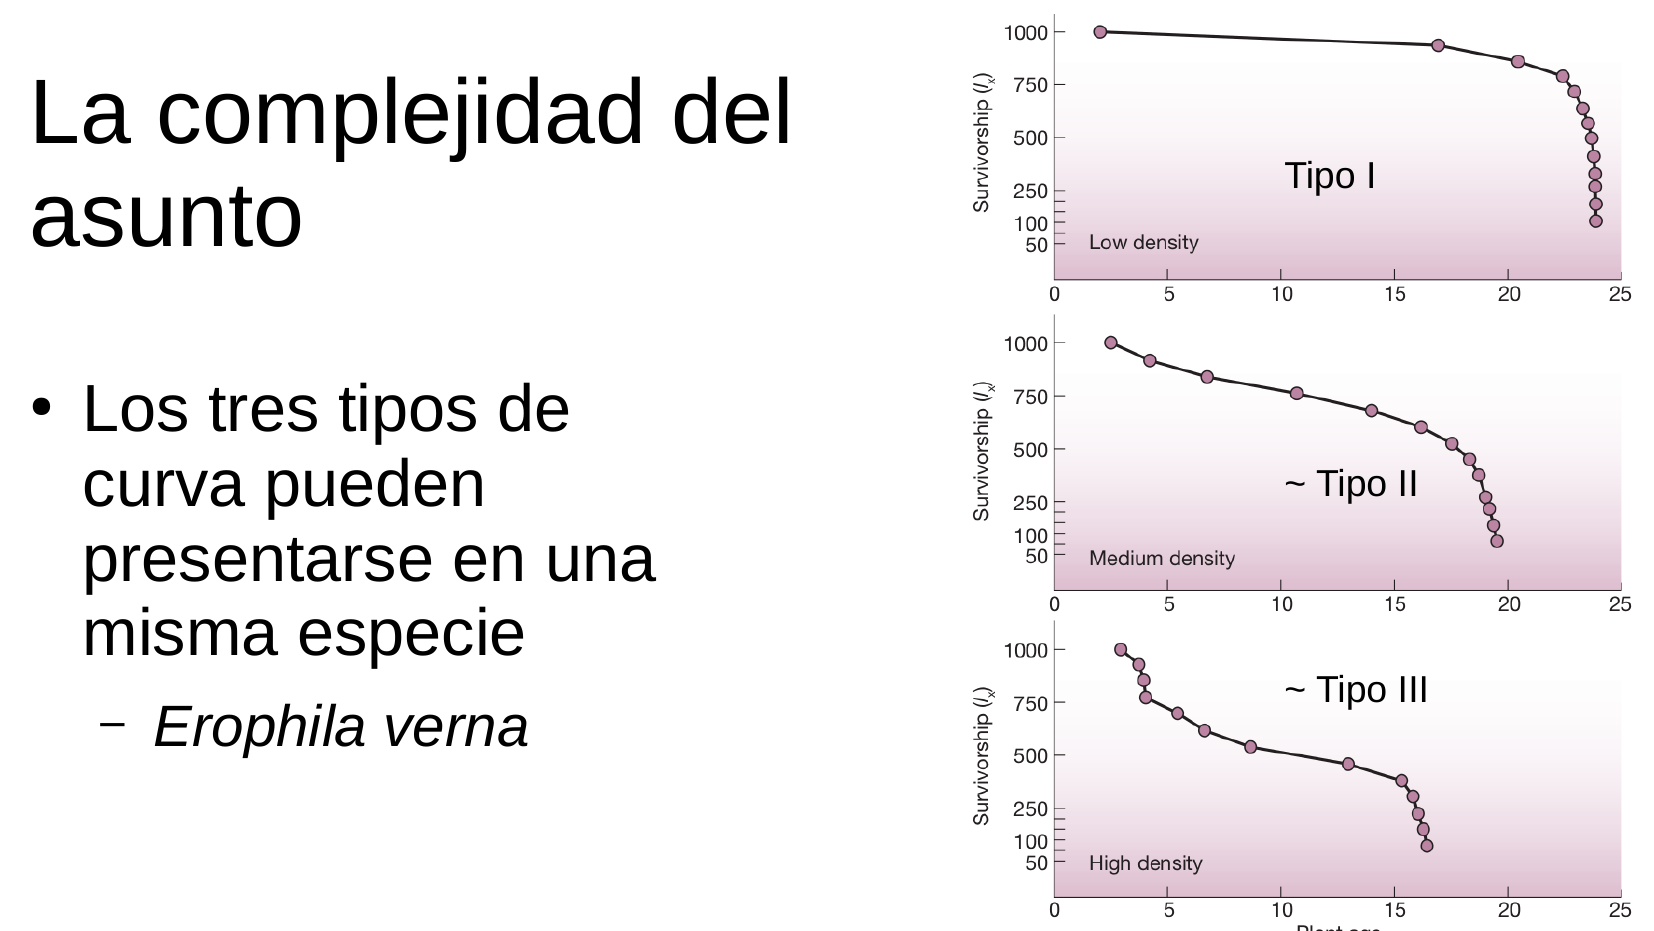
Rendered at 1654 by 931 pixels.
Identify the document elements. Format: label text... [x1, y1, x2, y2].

picture [944, 14, 1649, 931]
list Los tres tipos de curva pueden presentarse en una misma especie Erophila verna [11, 371, 739, 911]
text_box ~ Tipo II [1269, 454, 1434, 512]
title La complejidad del asunto [29, 60, 944, 266]
text_box Tipo I [1269, 147, 1392, 205]
text_box ~ Tipo III [1269, 661, 1447, 761]
